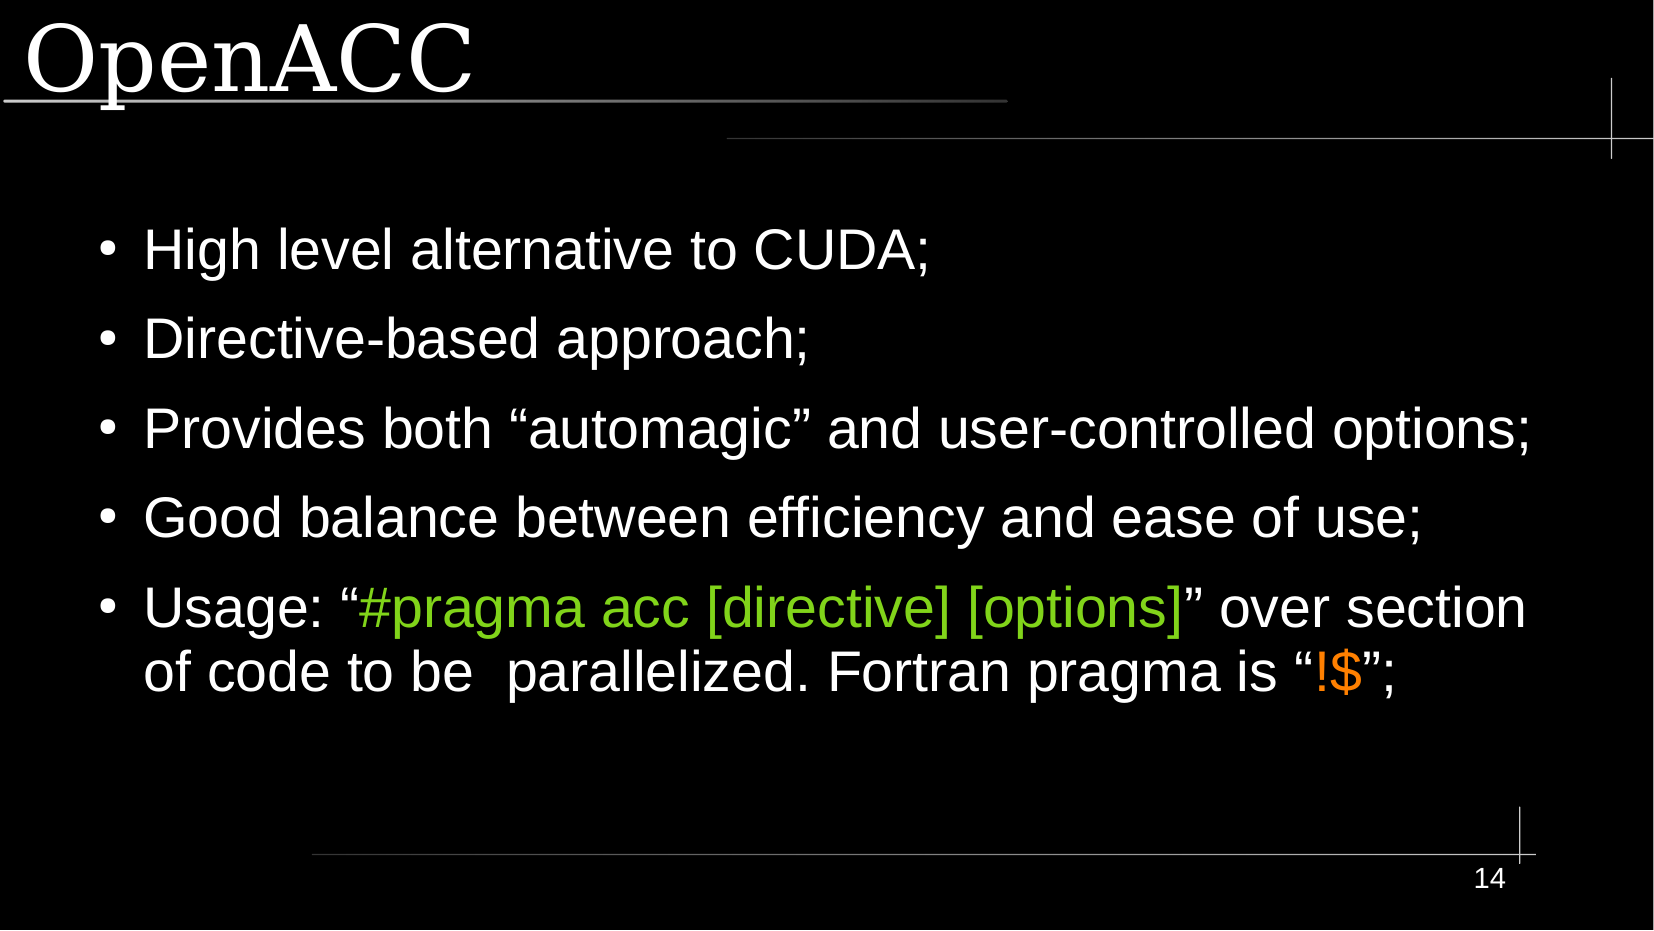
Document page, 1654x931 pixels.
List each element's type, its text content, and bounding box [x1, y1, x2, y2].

title OpenACC [23, 11, 1589, 119]
list High level alternative to CUDA; Directive-based approach; Provides both “automagic” and user-controlled options; Good balance between efficiency and ease of use; Usage: “#pragma acc [directive] [options]” over section of code to be parallelized. Fortran pragma is “!$”; [82, 217, 1571, 758]
